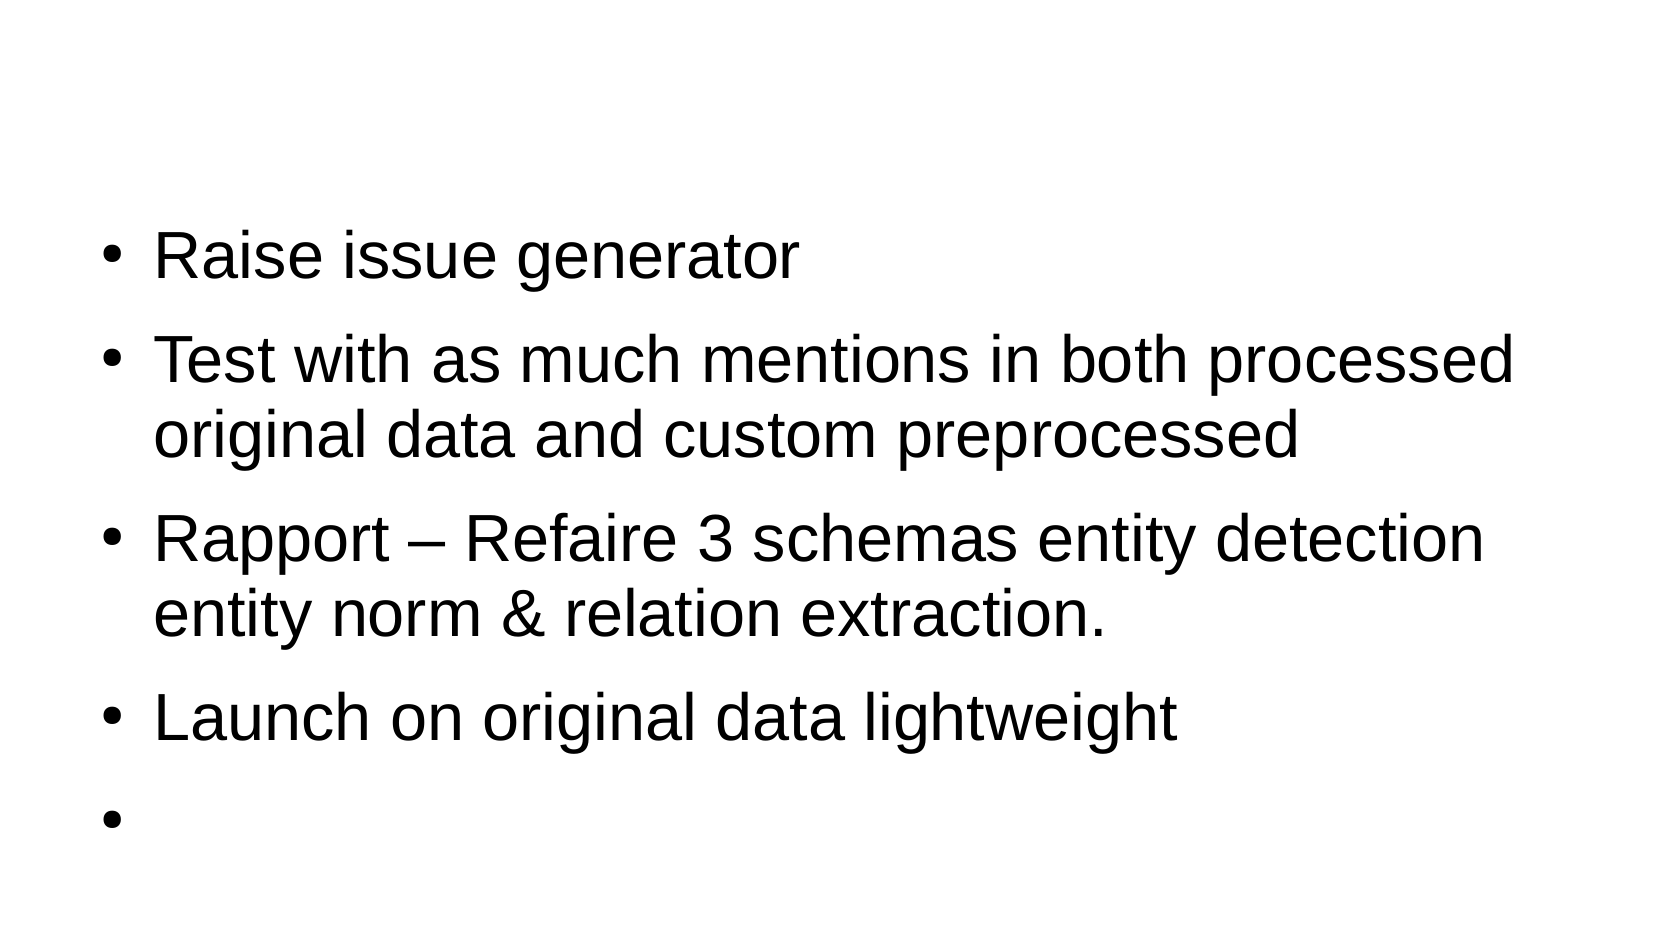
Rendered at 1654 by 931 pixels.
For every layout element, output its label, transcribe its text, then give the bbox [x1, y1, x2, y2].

list Raise issue generator Test with as much mentions in both processed original data and custom preprocessed Rapport – Refaire 3 schemas entity detection entity norm & relation extraction. Launch on original data lightweight [82, 217, 1571, 758]
